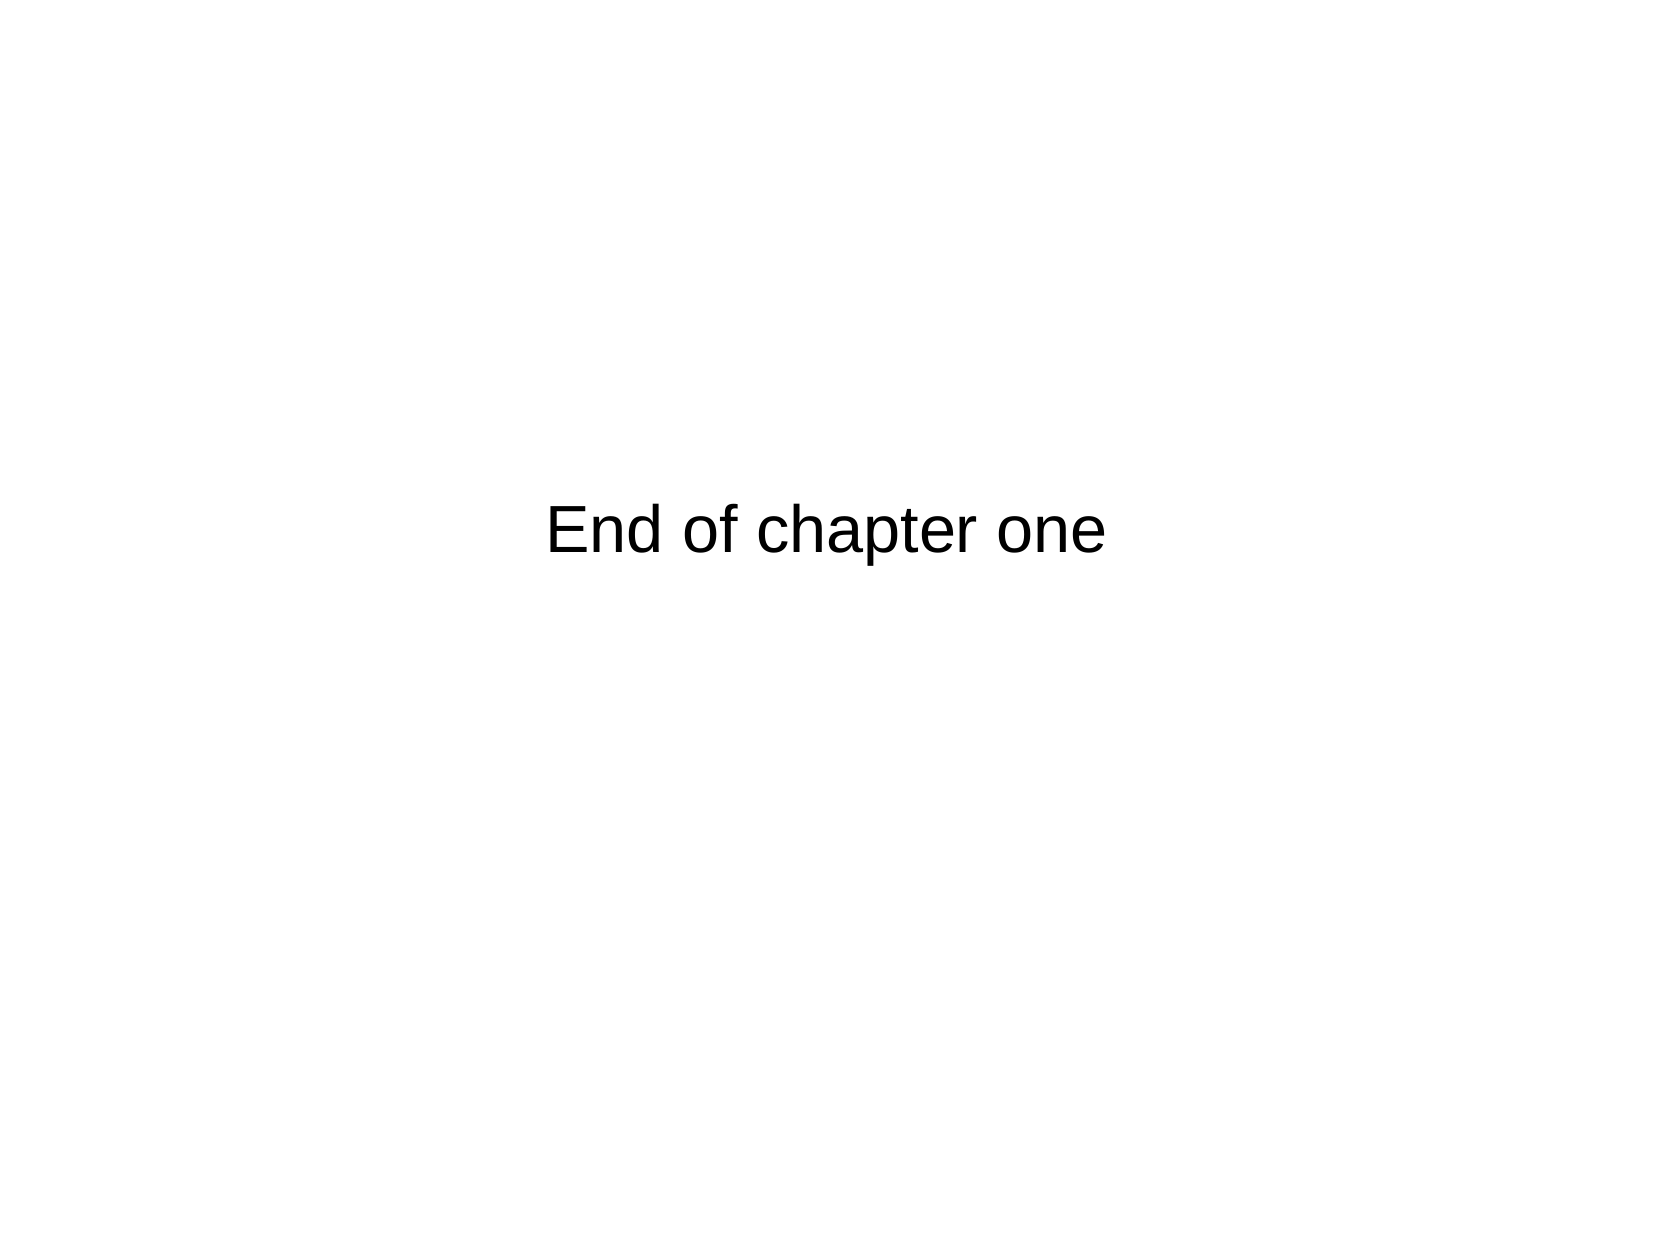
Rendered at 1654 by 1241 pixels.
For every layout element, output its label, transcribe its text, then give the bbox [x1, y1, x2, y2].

subtitle End of chapter one [82, 49, 1571, 1010]
